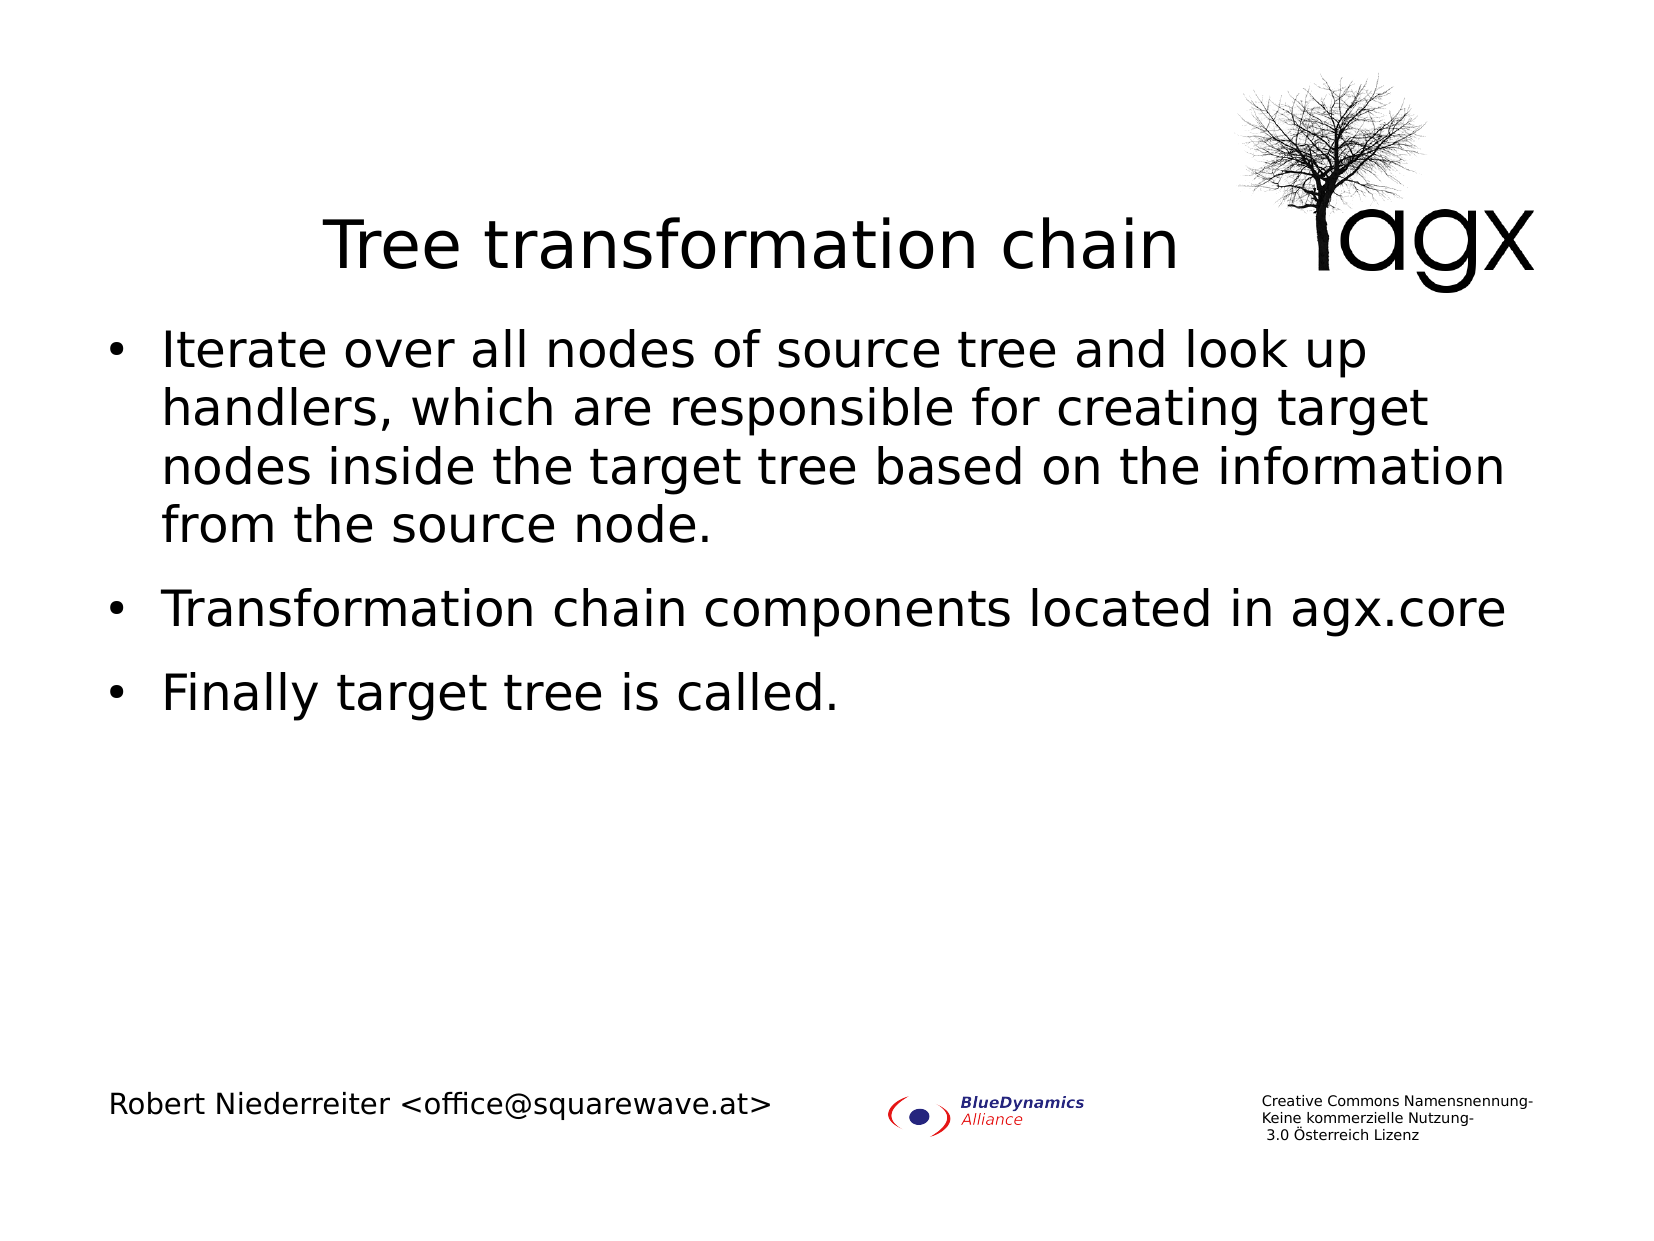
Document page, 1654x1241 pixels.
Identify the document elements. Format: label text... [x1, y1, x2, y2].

title Tree transformation chain [81, 52, 1182, 284]
picture [1220, 62, 1549, 293]
list Iterate over all nodes of source tree and look up handlers, which are responsible for creating target nodes inside the target tree based on the information from the source node. Transformation chain components located in agx.core Finally target tree is called. [90, 321, 1565, 1053]
picture [888, 1096, 1084, 1137]
